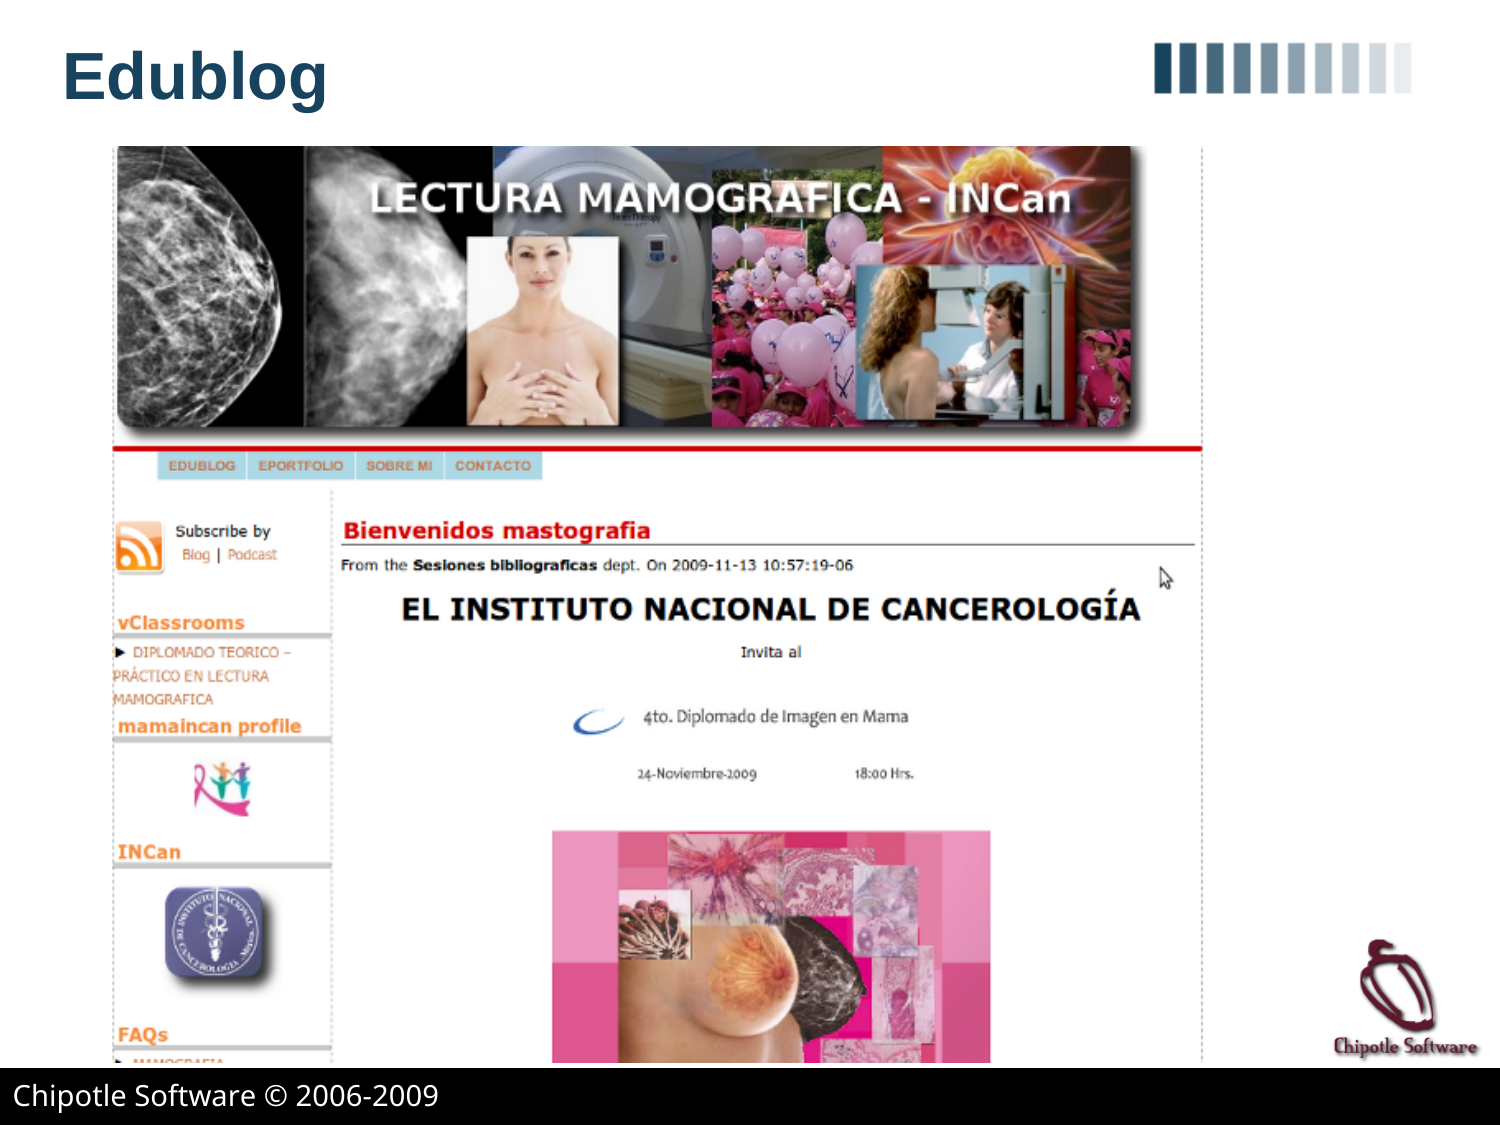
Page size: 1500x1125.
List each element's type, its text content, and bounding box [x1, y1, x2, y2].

picture [88, 146, 1241, 1063]
picture [1316, 927, 1493, 1075]
picture [1126, 29, 1447, 117]
title Edublog [62, 35, 1276, 115]
